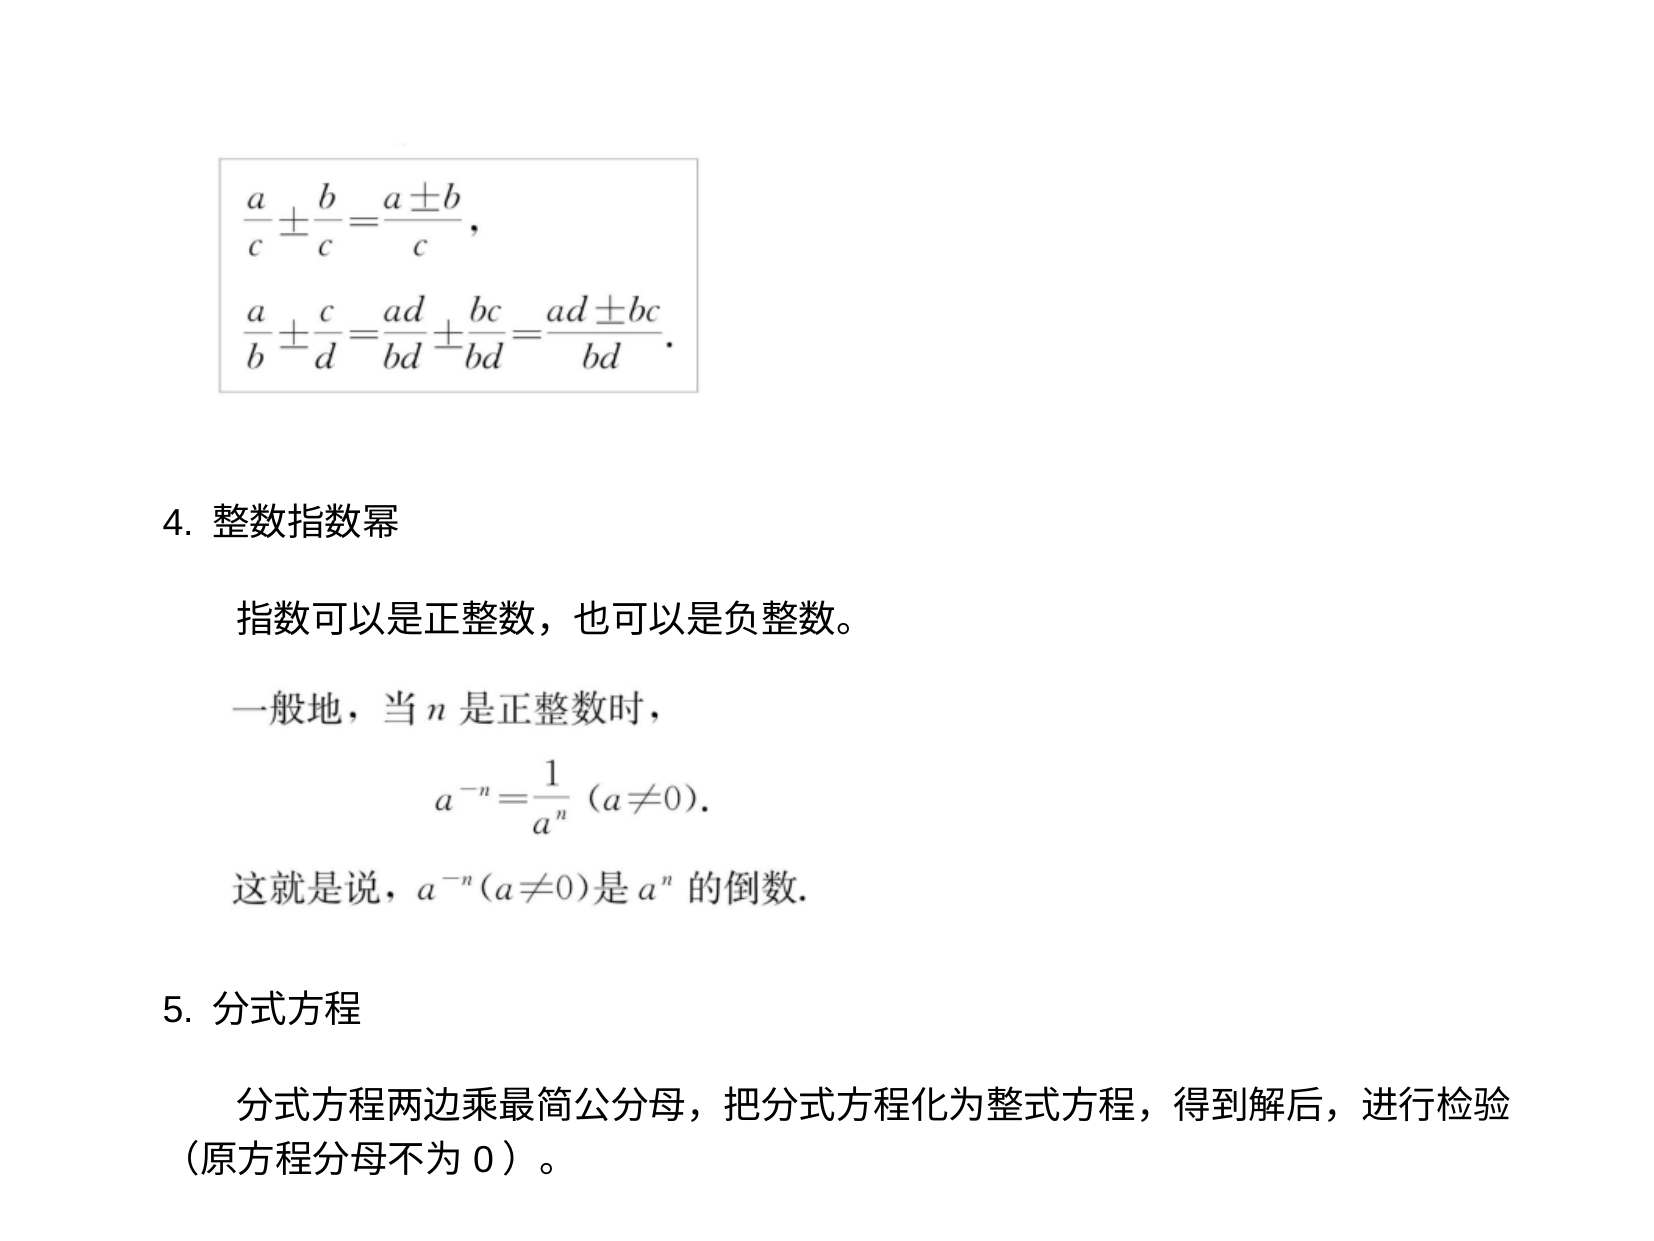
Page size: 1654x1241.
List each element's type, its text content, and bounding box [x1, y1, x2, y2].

picture [198, 141, 725, 409]
picture [212, 669, 853, 931]
text_box 4. 整数指数幂 指数可以是正整数，也可以是负整数。 5. 分式方程 分式方程两边乘最简公分母，把分式方程化为整式方程，得到解后，进行检验（原方程分母不为0）。 [147, 442, 1536, 1131]
